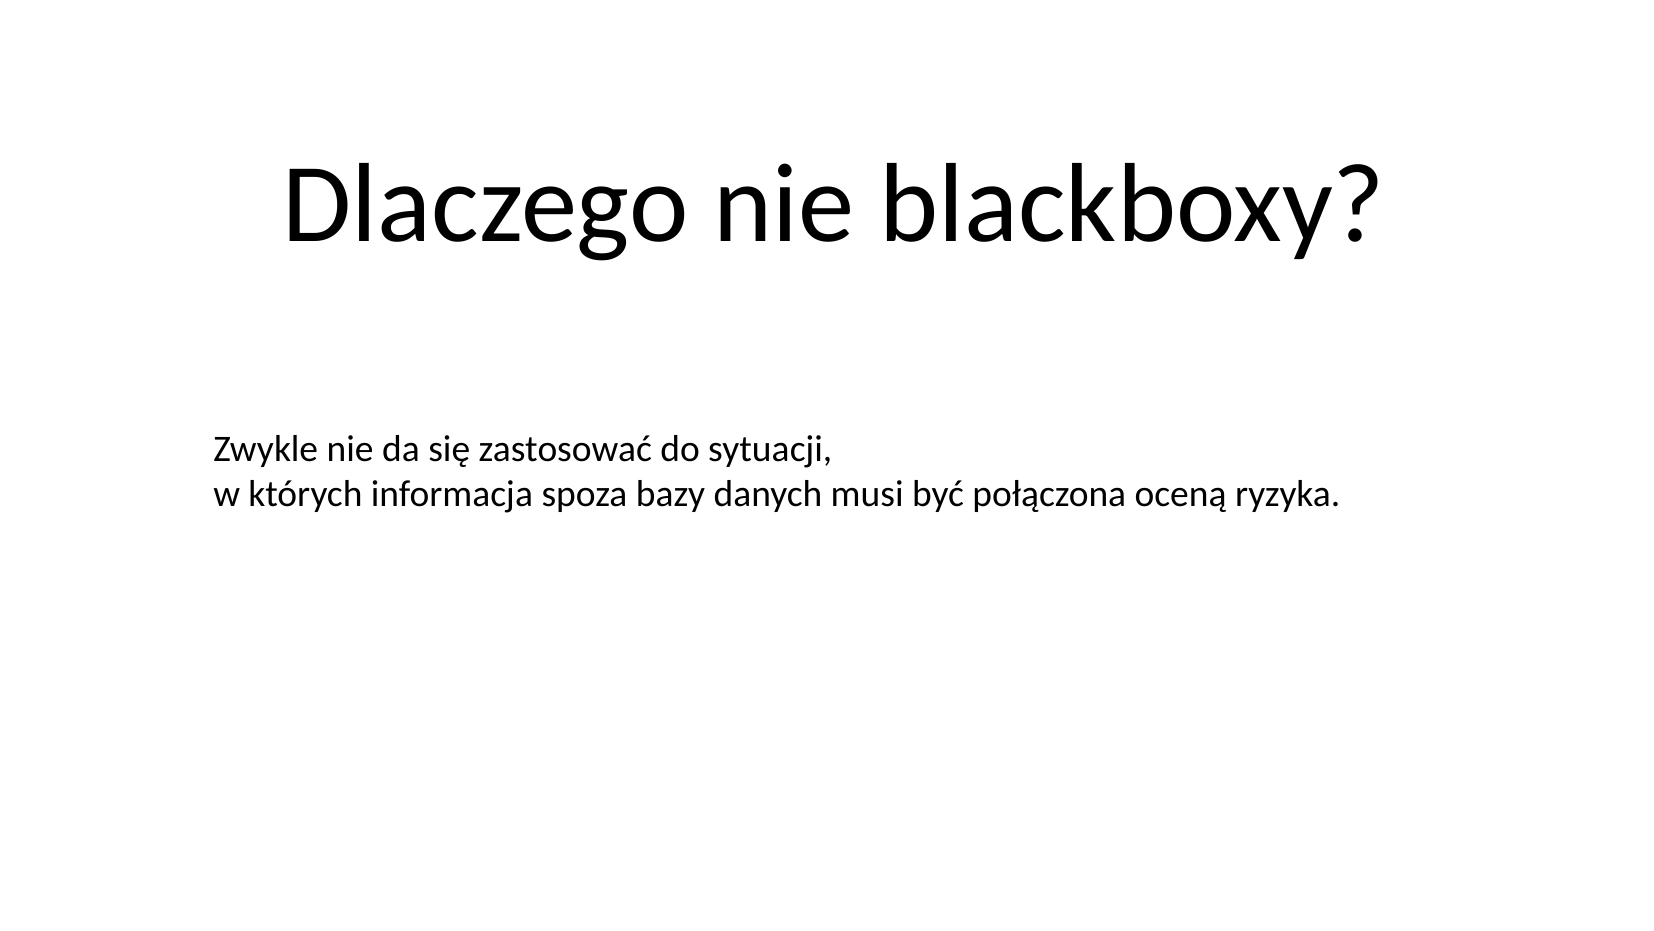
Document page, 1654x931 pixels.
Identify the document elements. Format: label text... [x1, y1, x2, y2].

text_box Zwykle nie da się zastosować do sytuacji, w których informacja spoza bazy danych musi być połączona oceną ryzyka. [198, 416, 1360, 523]
text_box Dlaczego nie blackboxy? [267, 120, 1413, 273]
